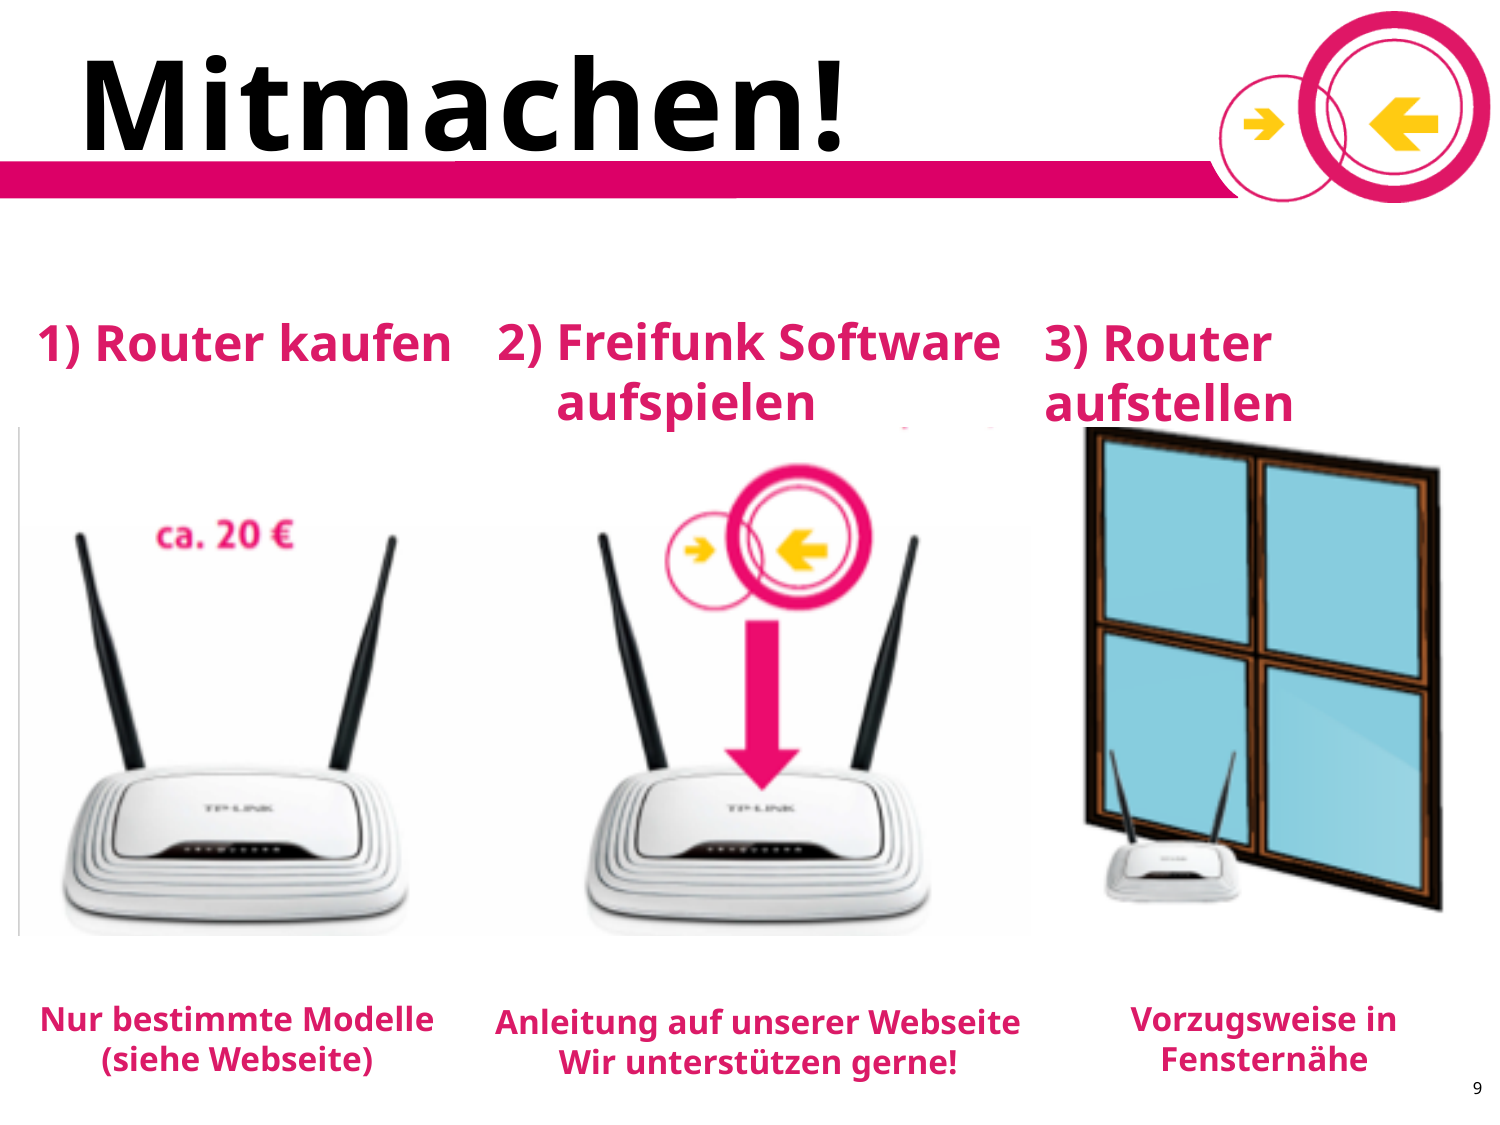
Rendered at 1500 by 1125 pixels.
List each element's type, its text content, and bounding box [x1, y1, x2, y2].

slide_number <Foliennummer> [1202, 1065, 1483, 1114]
text_box Anleitung auf unserer Webseite Wir unterstützen gerne! [480, 994, 1037, 1089]
title Mitmachen! [76, 40, 1117, 161]
picture [17, 427, 1459, 936]
text_box 2) Freifunk Software aufspielen [483, 302, 1018, 438]
text_box Nur bestimmte Modelle (siehe Webseite) [24, 991, 450, 1086]
text_box 3) Router aufstellen [1029, 304, 1494, 439]
text_box 1) Router kaufen [21, 304, 470, 379]
picture [1218, 11, 1491, 203]
text_box Vorzugsweise in Fensternähe [1115, 991, 1414, 1086]
